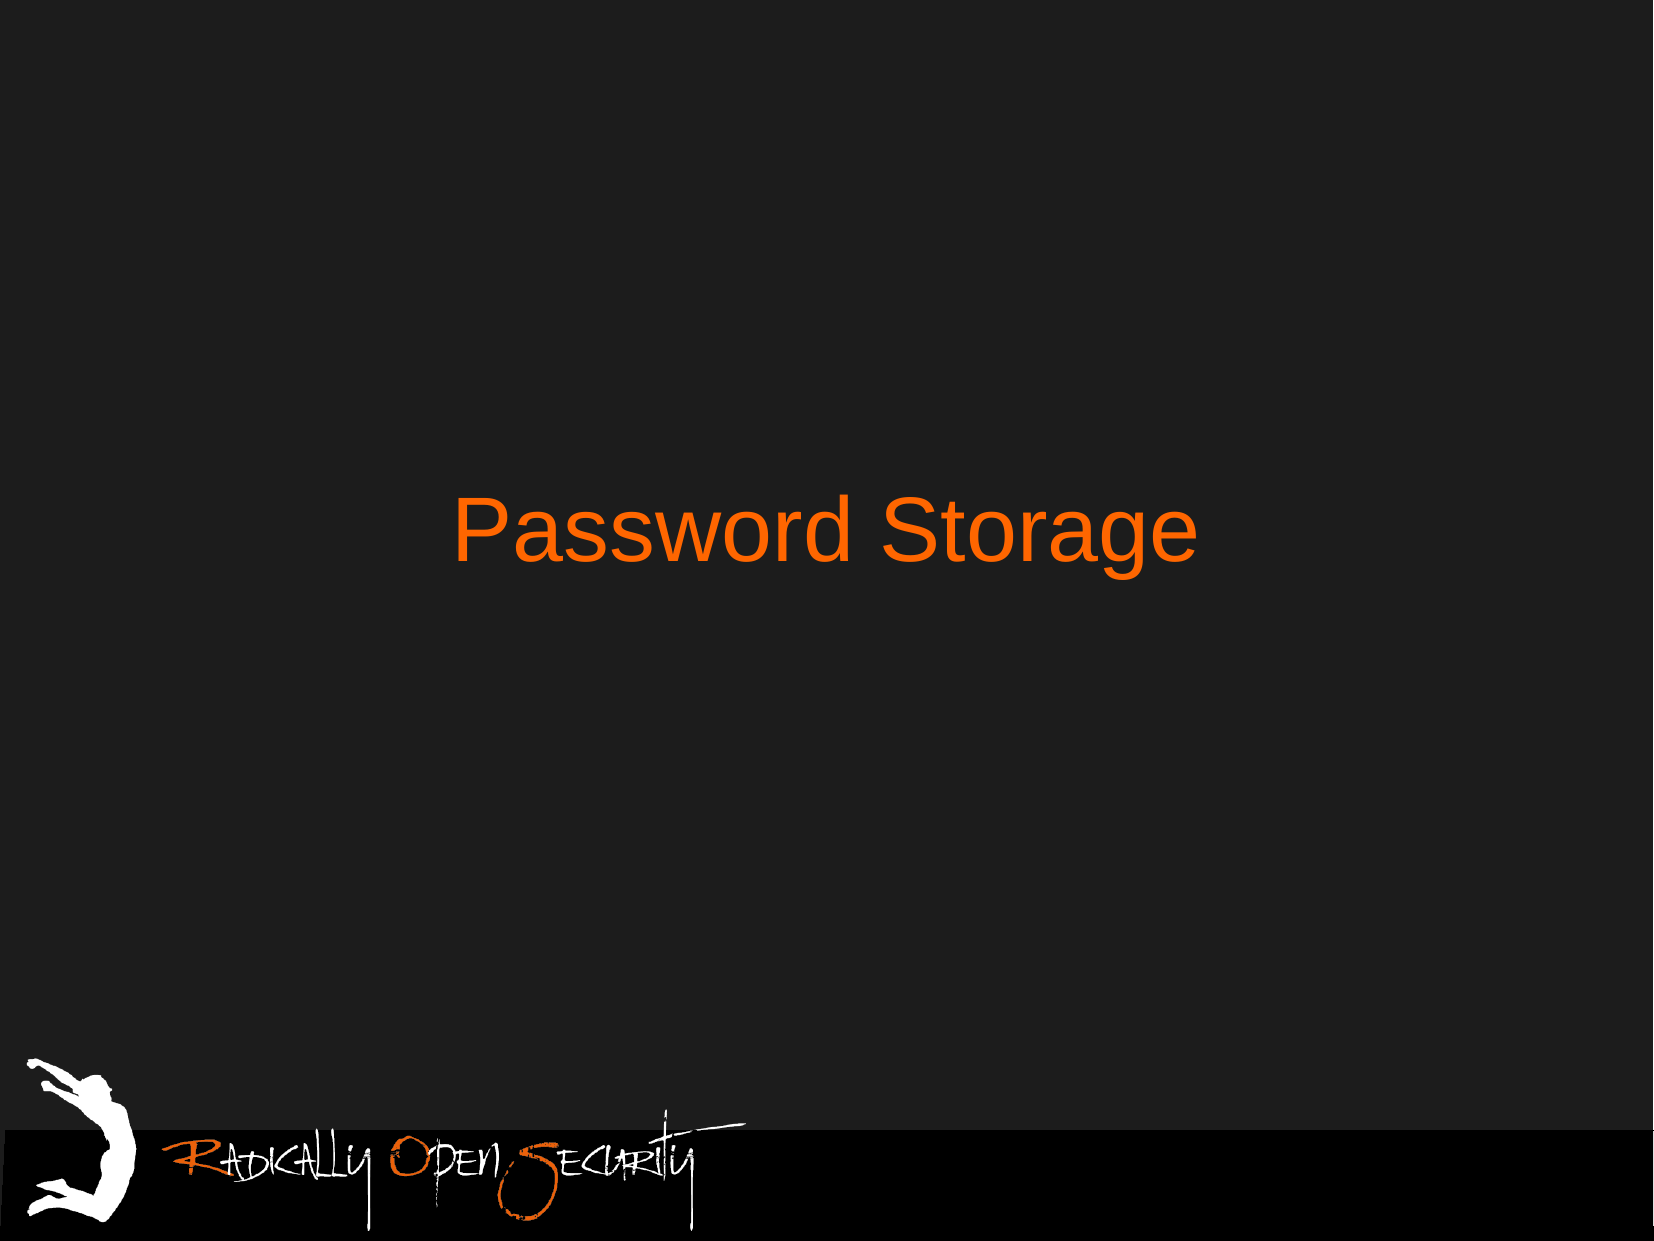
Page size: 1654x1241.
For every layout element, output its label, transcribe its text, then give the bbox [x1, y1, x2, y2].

subtitle Password Storage [82, 49, 1571, 1010]
picture [0, 1022, 778, 1241]
